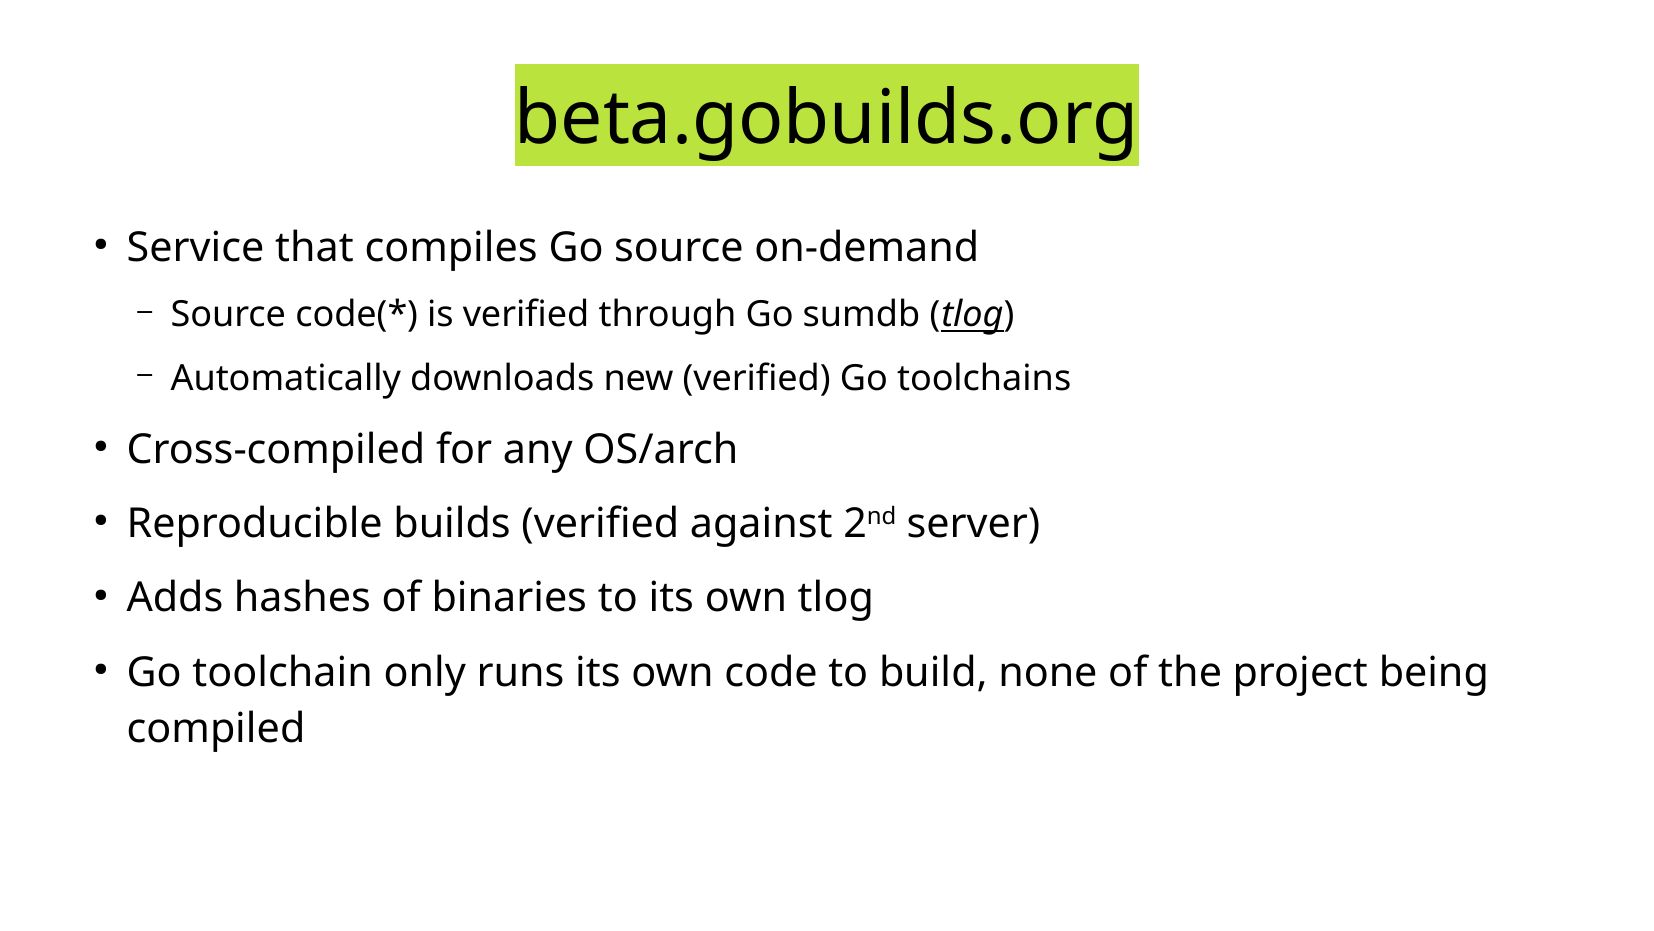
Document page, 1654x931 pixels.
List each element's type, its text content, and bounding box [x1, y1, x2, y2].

title beta.gobuilds.org [82, 37, 1571, 193]
list Service that compiles Go source on-demand Source code(*) is verified through Go sumdb (tlog) Automatically downloads new (verified) Go toolchains Cross-compiled for any OS/arch Reproducible builds (verified against 2nd server) Adds hashes of binaries to its own tlog Go toolchain only runs its own code to build, none of the project being compiled [82, 217, 1571, 758]
